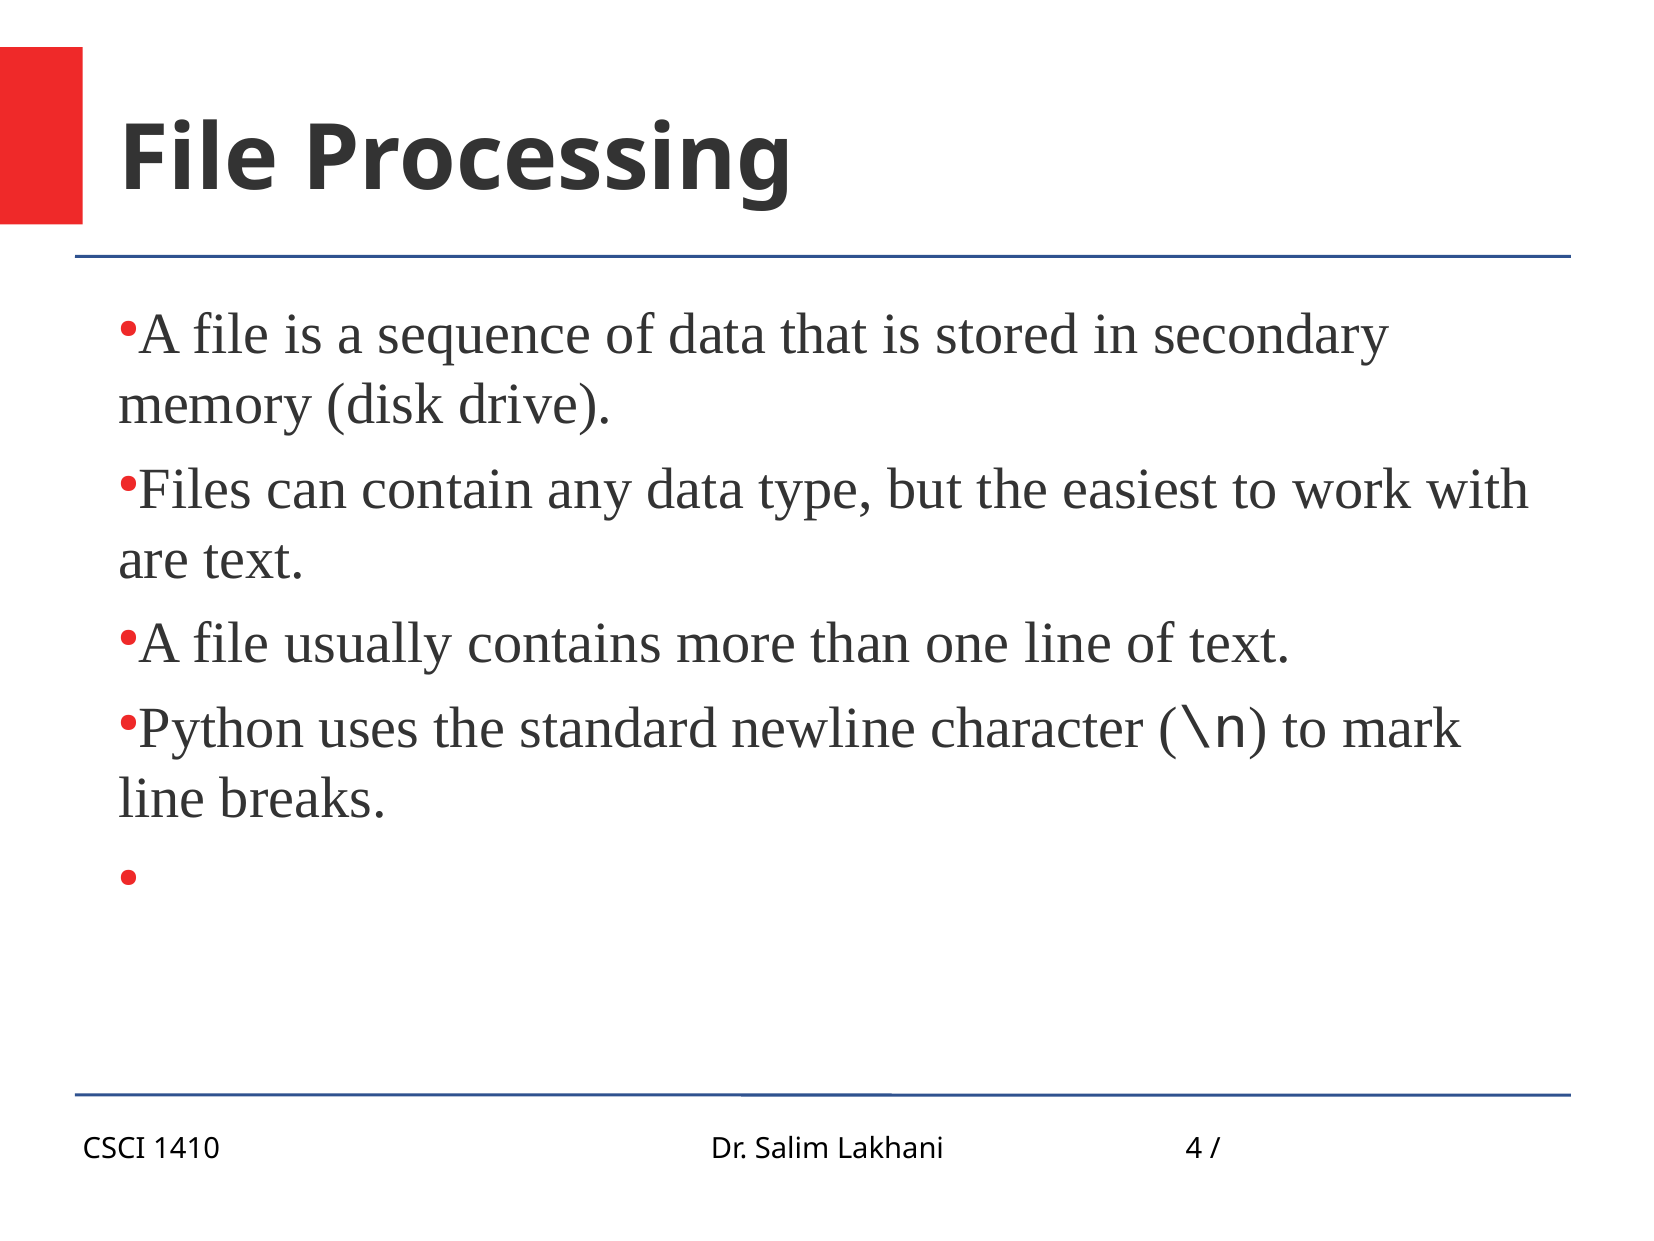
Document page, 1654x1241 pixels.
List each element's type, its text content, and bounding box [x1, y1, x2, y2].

text_box / [1185, 1129, 1571, 1216]
text_box Dr. Salim Lakhani [565, 1129, 1090, 1216]
text_box CSCI 1410 [82, 1129, 468, 1216]
title File Processing [118, 49, 1571, 257]
list A file is a sequence of data that is stored in secondary memory (disk drive). Files can contain any data type, but the easiest to work with are text. A file usually contains more than one line of text. Python uses the standard newline character (\n) to mark line breaks. [118, 295, 1536, 1080]
